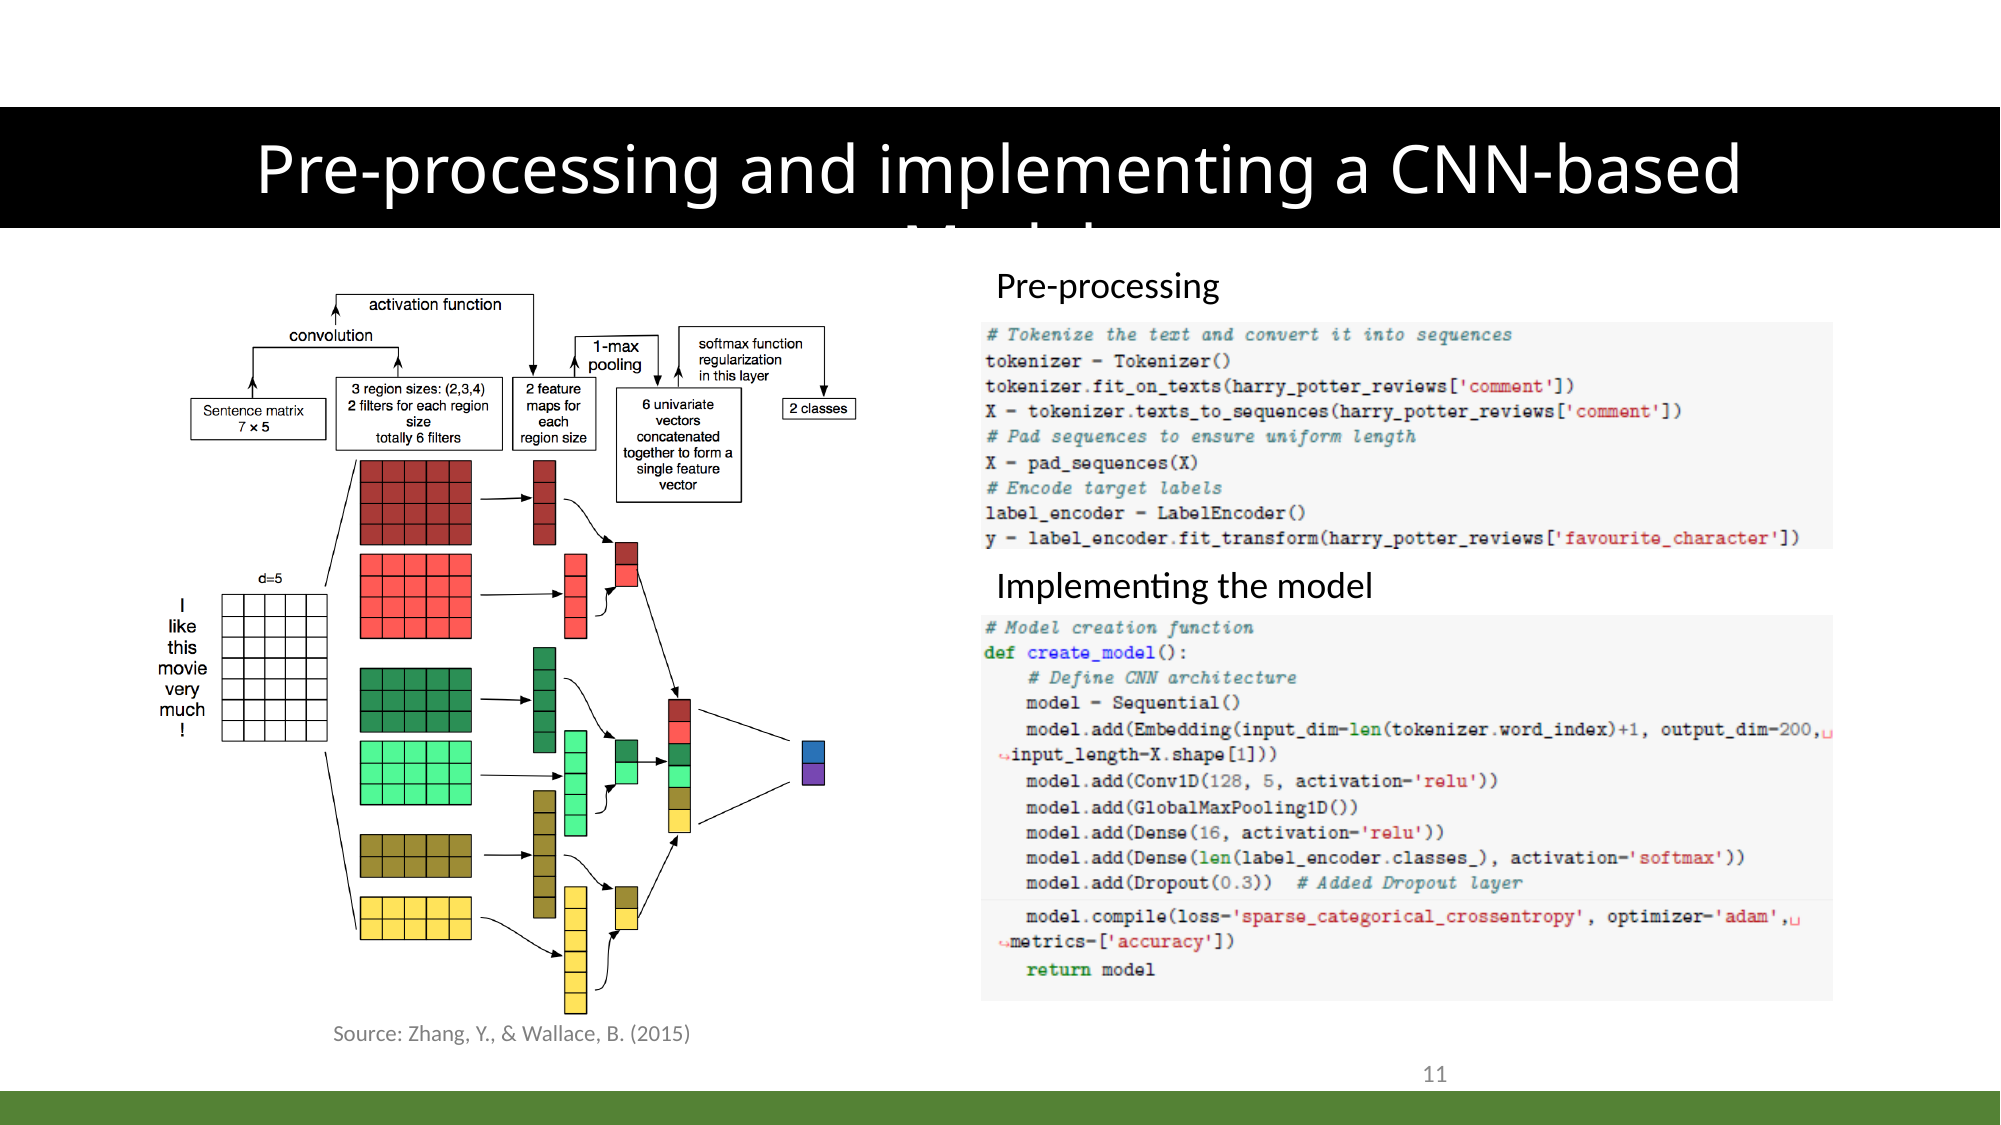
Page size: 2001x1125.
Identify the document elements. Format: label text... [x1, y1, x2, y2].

text_box [0, 107, 2000, 228]
text_box Pre-processing and implementing a CNN-based Model [141, 119, 1859, 216]
picture [981, 322, 1833, 549]
picture [81, 243, 944, 1033]
text_box Source: Zhang, Y., & Wallace, B. (2015) [307, 1011, 718, 1054]
picture [981, 615, 1833, 1001]
text_box Implementing the model [981, 553, 1407, 615]
text_box Pre-processing [981, 253, 1407, 315]
text_box [0, 1042, 2000, 1125]
